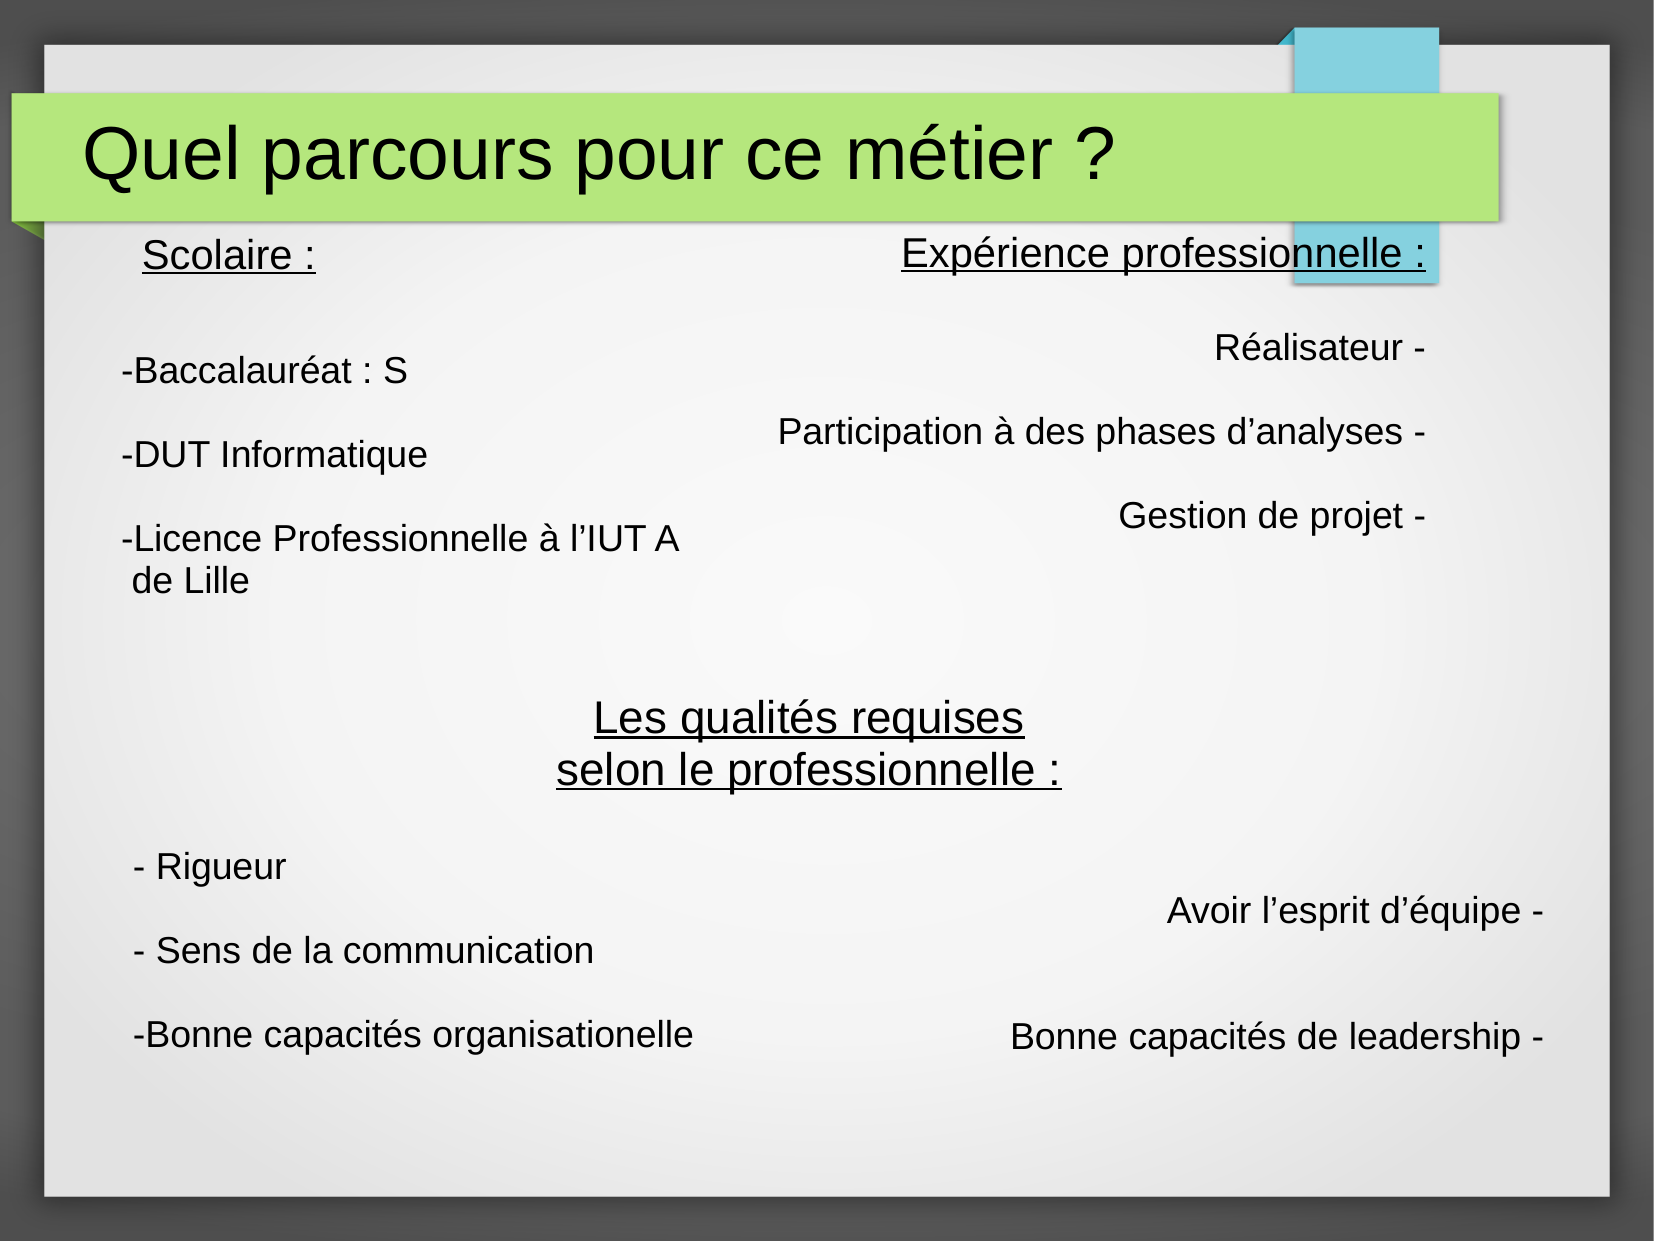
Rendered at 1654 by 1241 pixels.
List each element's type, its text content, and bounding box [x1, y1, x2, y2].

text_box - Rigueur - Sens de la communication -Bonne capacités organisationelle [118, 838, 733, 1061]
title Quel parcours pour ce métier ? [82, 94, 1264, 213]
text_box Scolaire : [127, 224, 331, 286]
text_box Réalisateur - Participation à des phases d’analyses - Gestion de projet - [531, 318, 1441, 542]
text_box Expérience professionnelle : [886, 222, 1441, 284]
text_box Avoir l’esprit d’équipe - Bonne capacités de leadership - [909, 882, 1560, 1063]
text_box -Baccalauréat : S -DUT Informatique -Licence Professionnelle à l’IUT A de Lille [106, 342, 709, 607]
picture [0, 0, 1654, 1241]
text_box Les qualités requises selon le professionnelle : [519, 685, 1099, 825]
